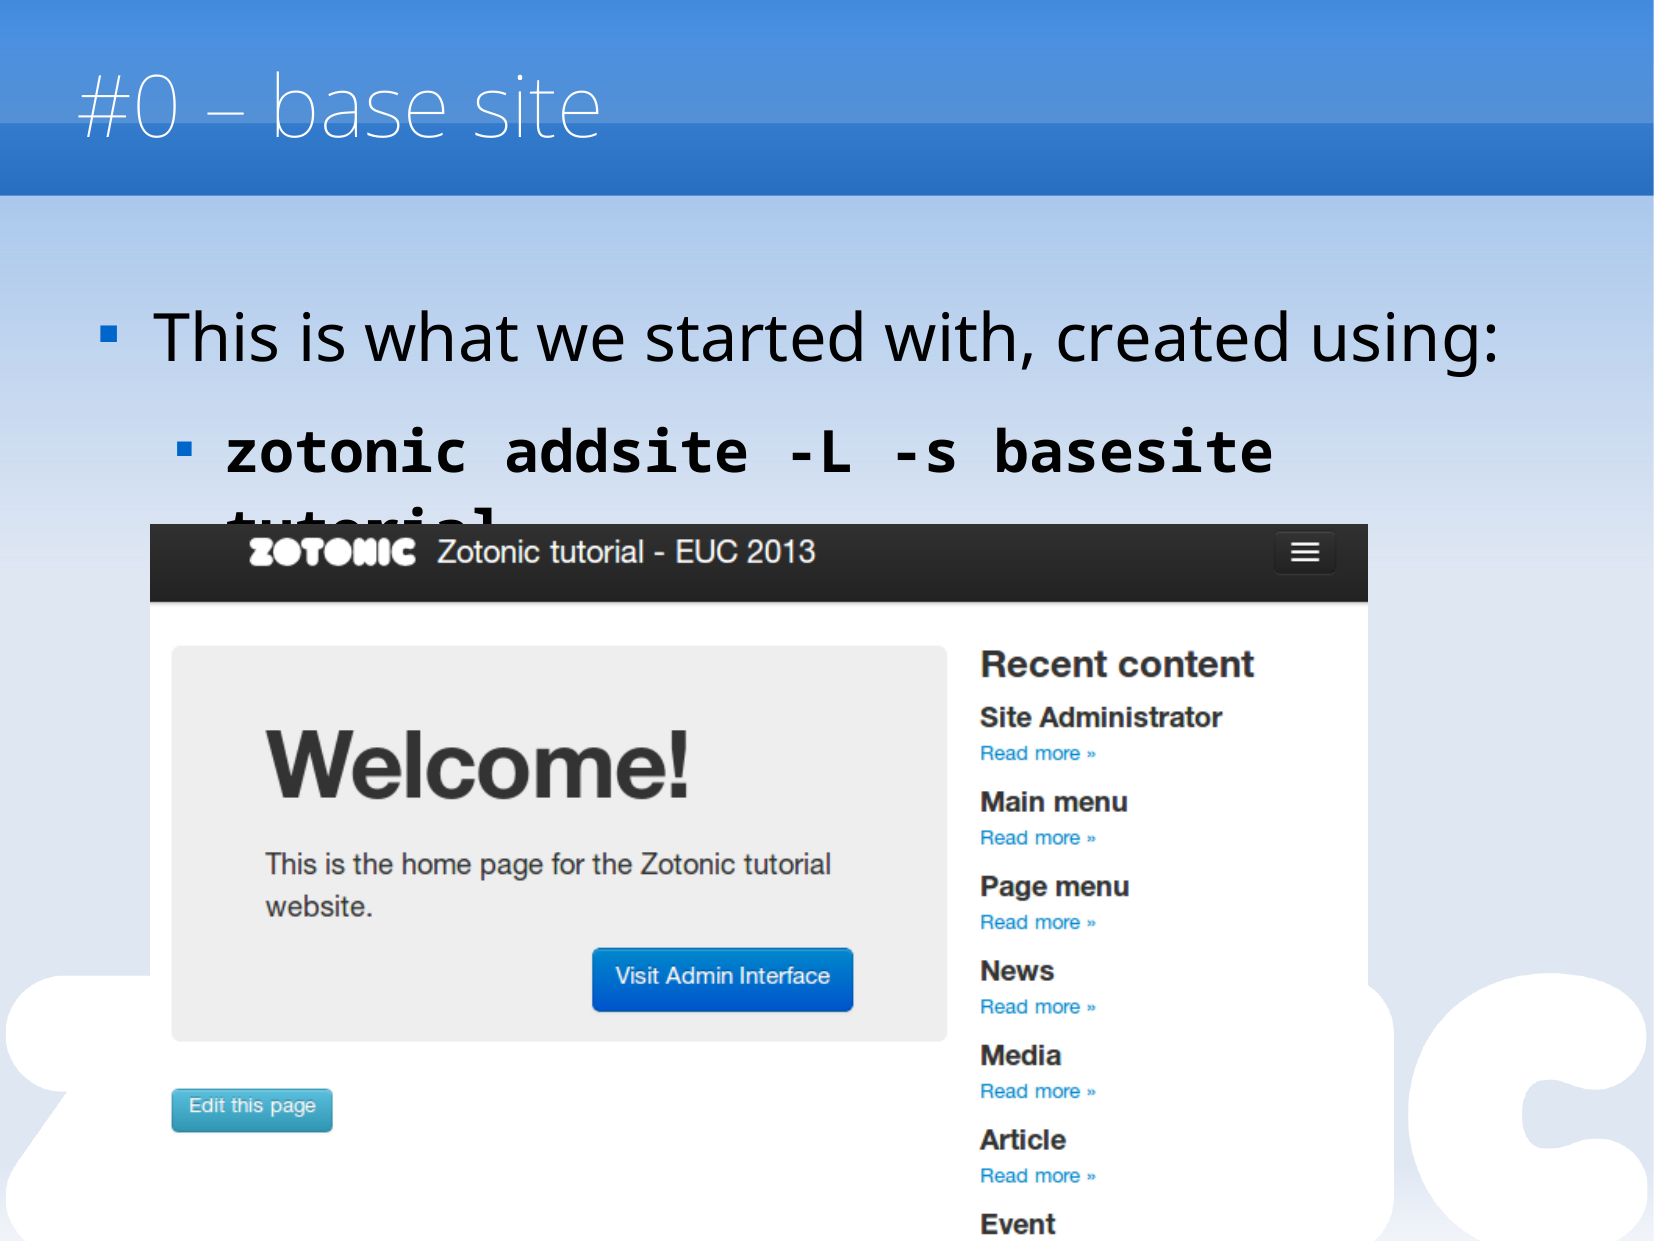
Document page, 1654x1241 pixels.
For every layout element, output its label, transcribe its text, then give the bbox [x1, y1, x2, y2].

list This is what we started with, created using: zotonic addsite -L -s basesite tutorial [82, 290, 1571, 1109]
picture [0, 0, 1654, 1241]
title #0 – base site [76, 0, 1565, 208]
